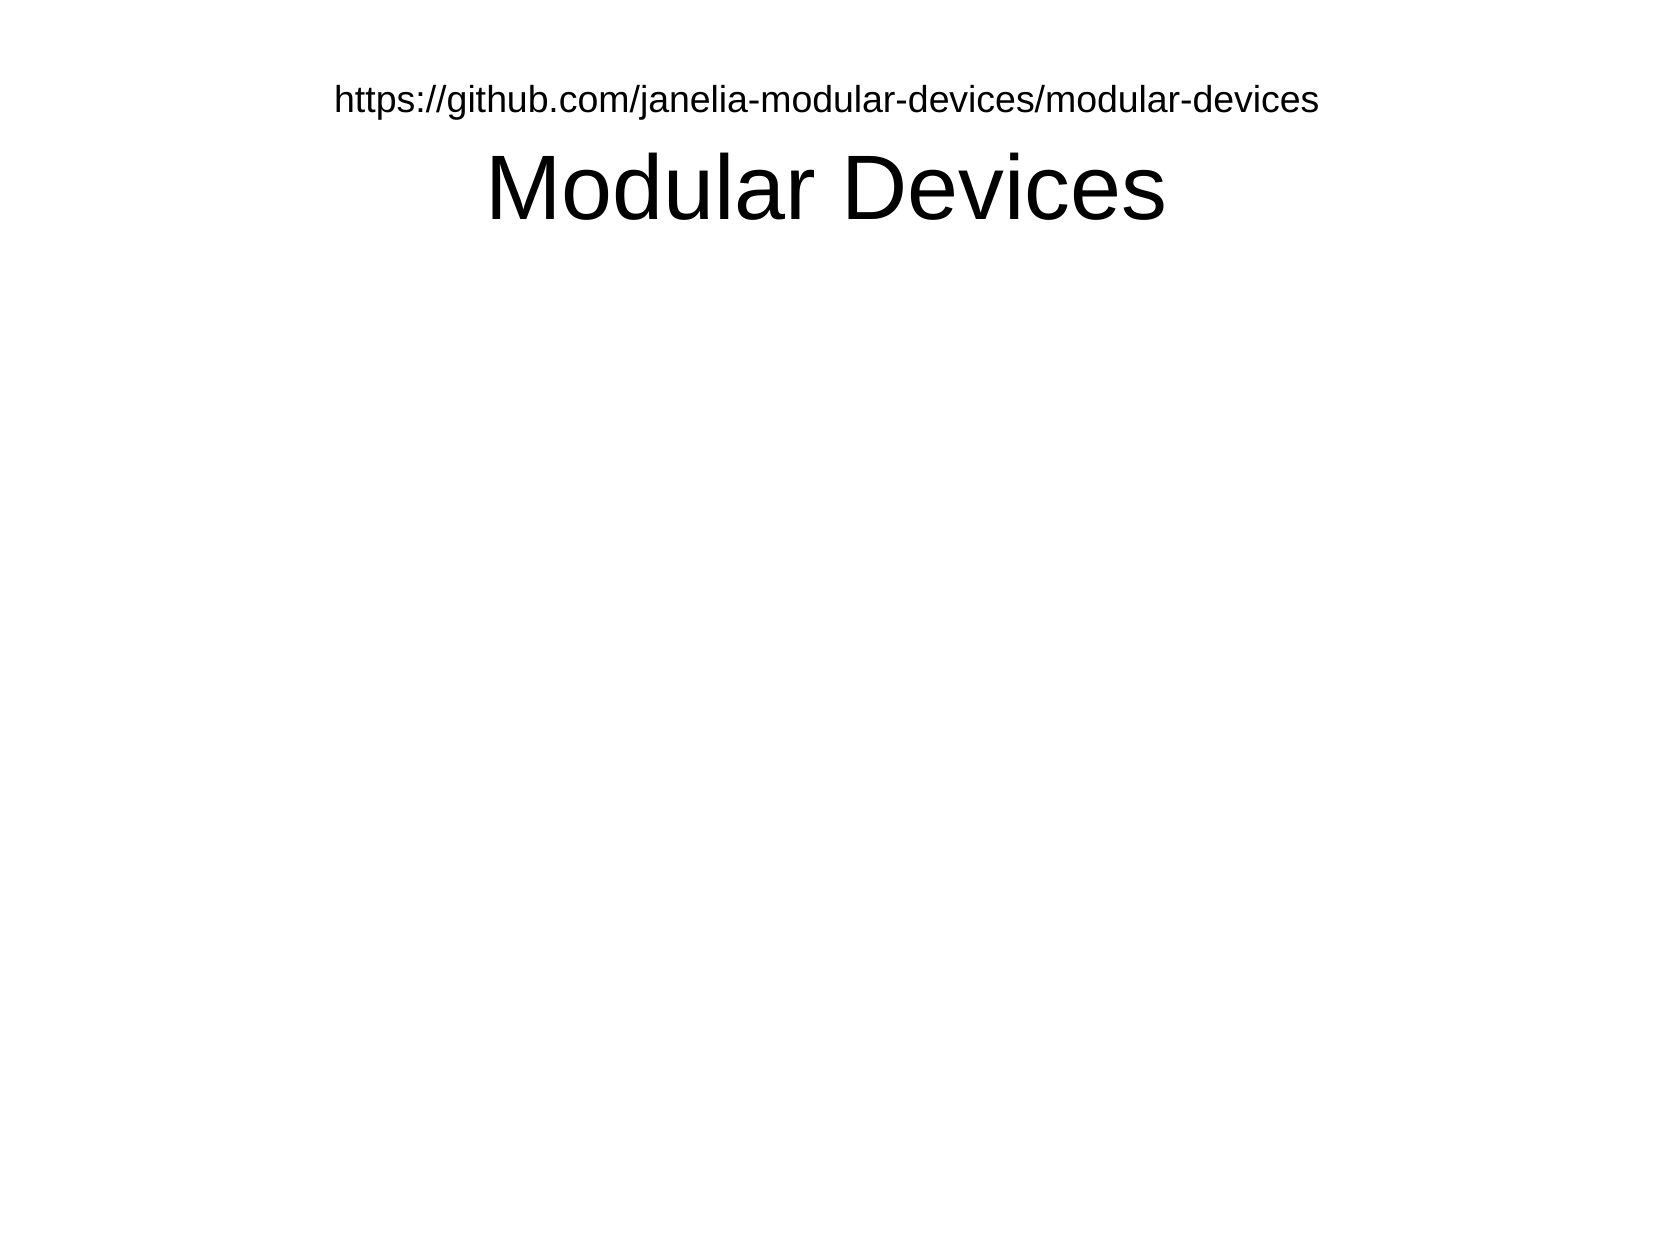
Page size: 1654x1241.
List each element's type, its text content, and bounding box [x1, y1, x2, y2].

title https://github.com/janelia-modular-devices/modular-devices [82, 49, 1571, 136]
title Modular Devices [82, 136, 1571, 241]
